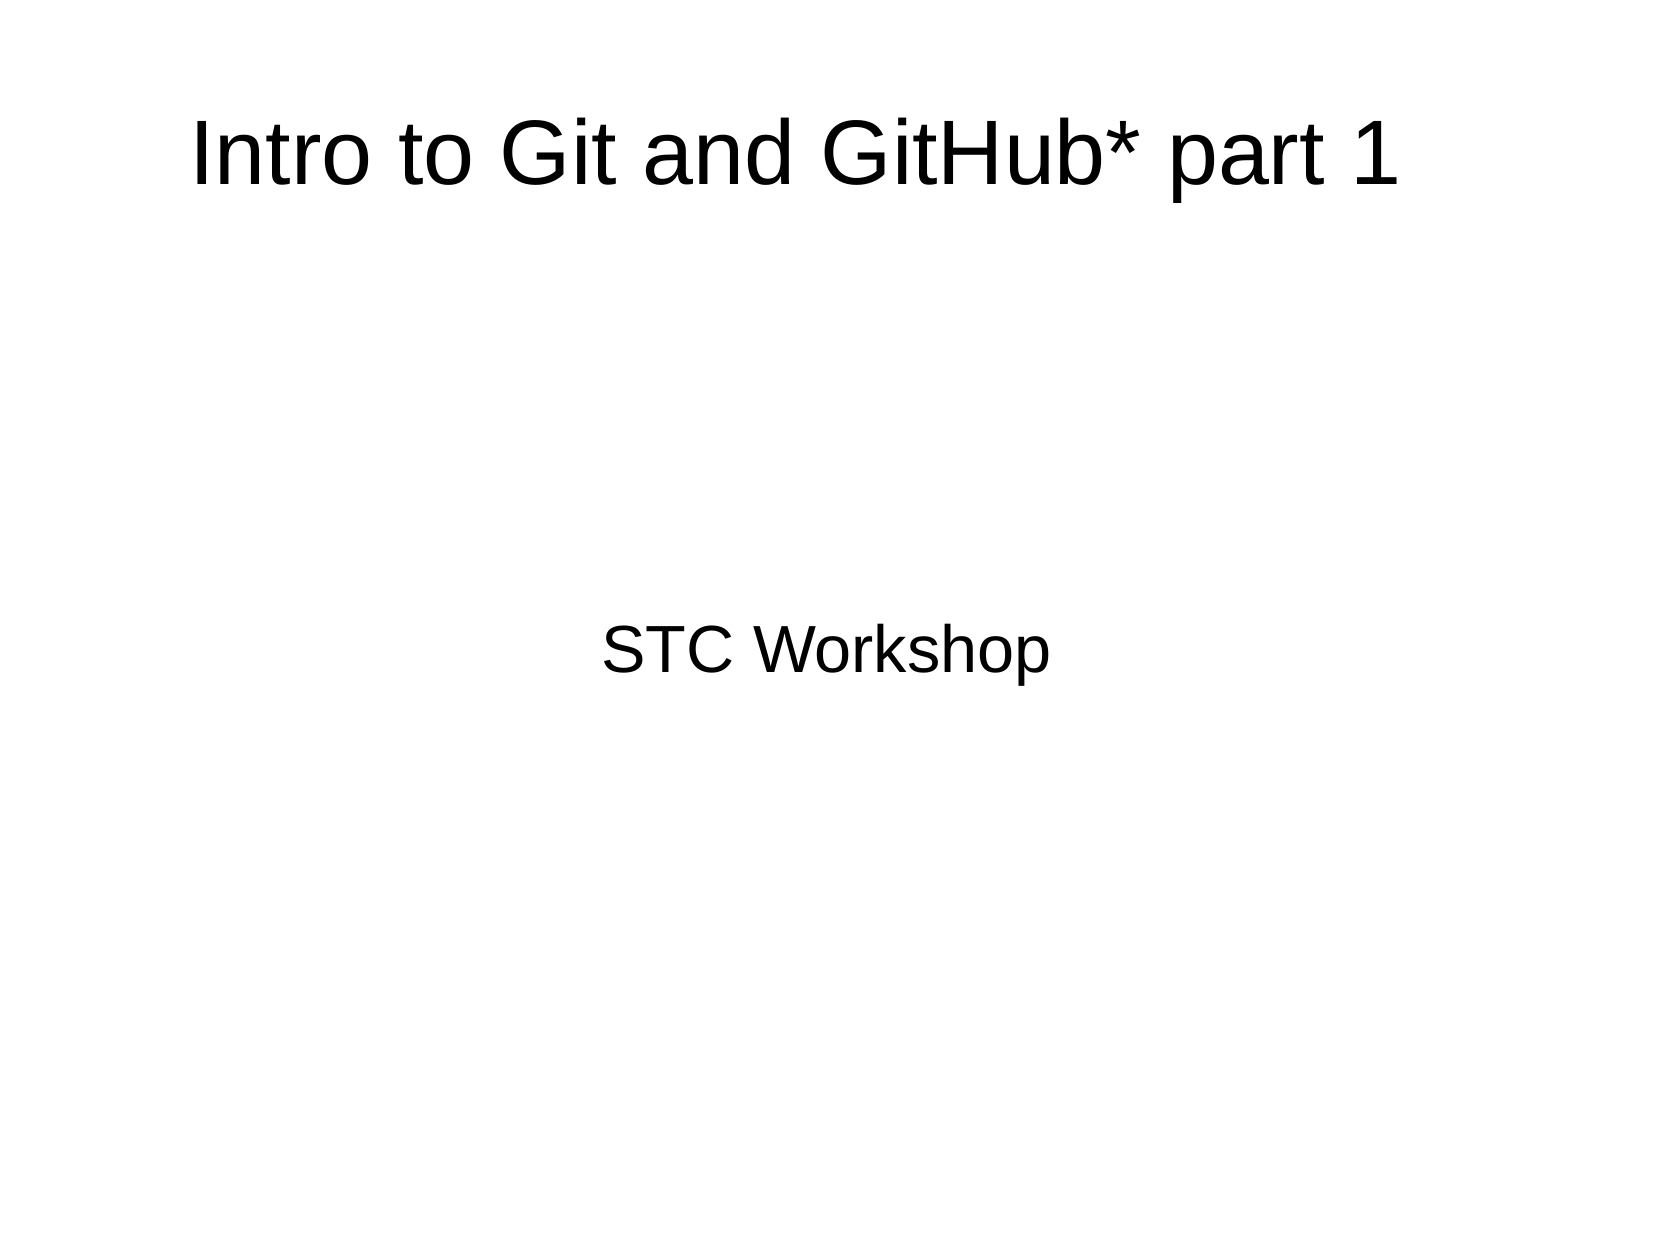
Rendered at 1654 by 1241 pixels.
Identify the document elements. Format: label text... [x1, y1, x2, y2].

subtitle STC Workshop [82, 290, 1571, 1010]
title Intro to Git and GitHub* part 1 [82, 49, 1571, 257]
